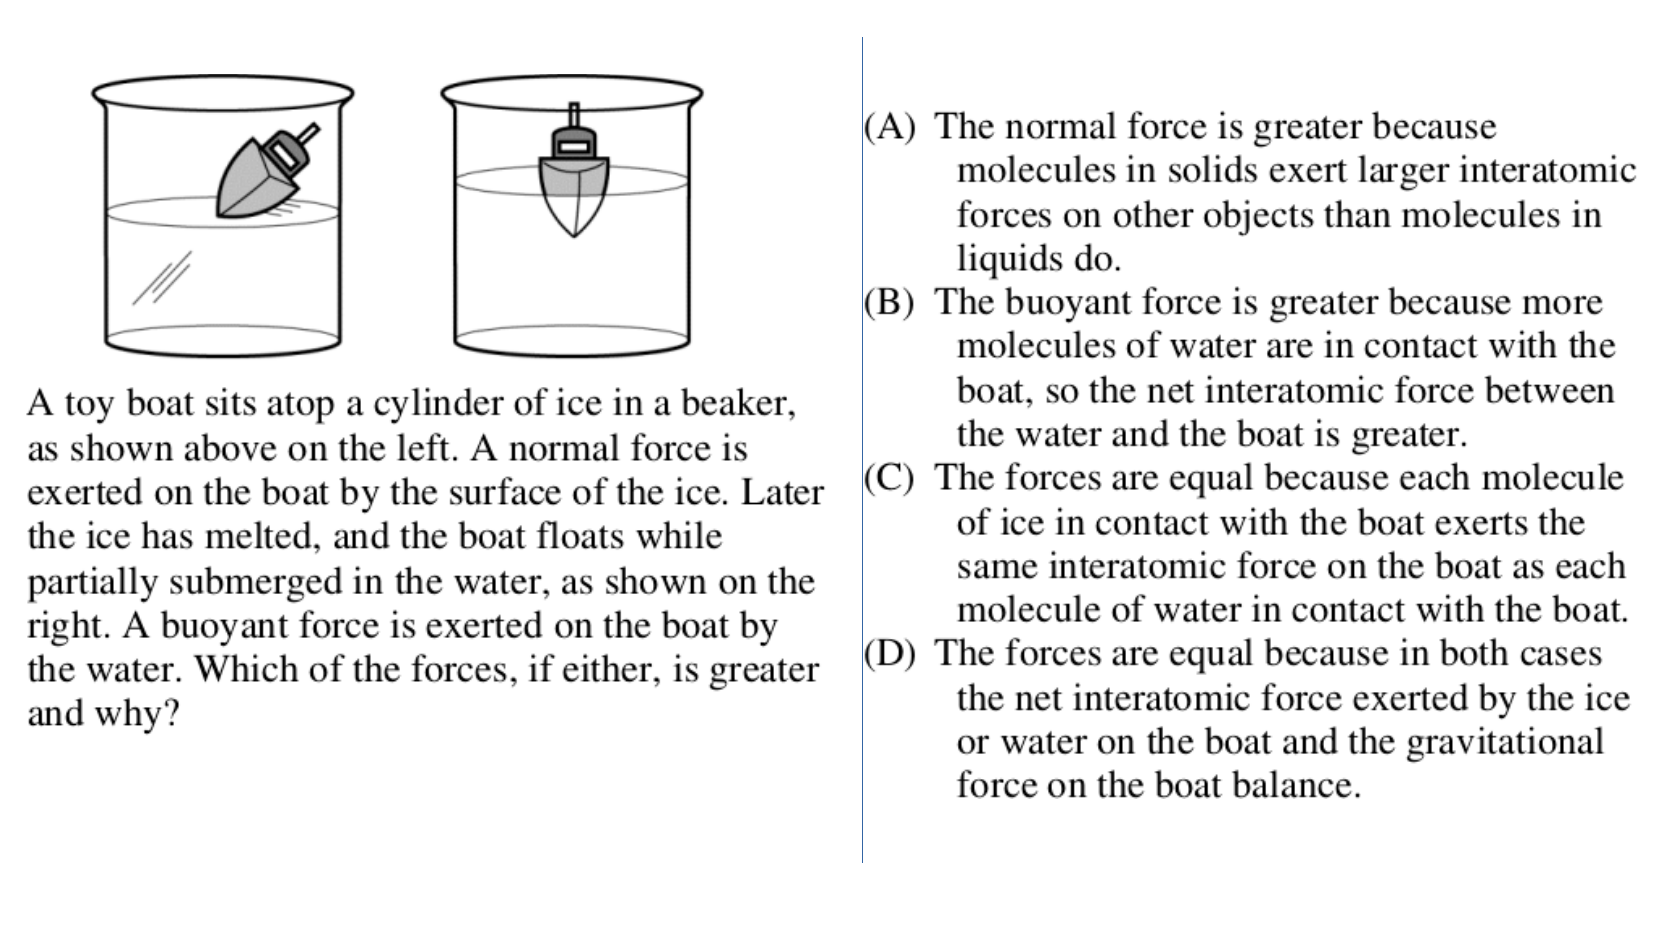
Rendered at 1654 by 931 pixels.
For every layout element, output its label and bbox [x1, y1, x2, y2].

picture [863, 92, 1654, 799]
picture [26, 74, 826, 751]
